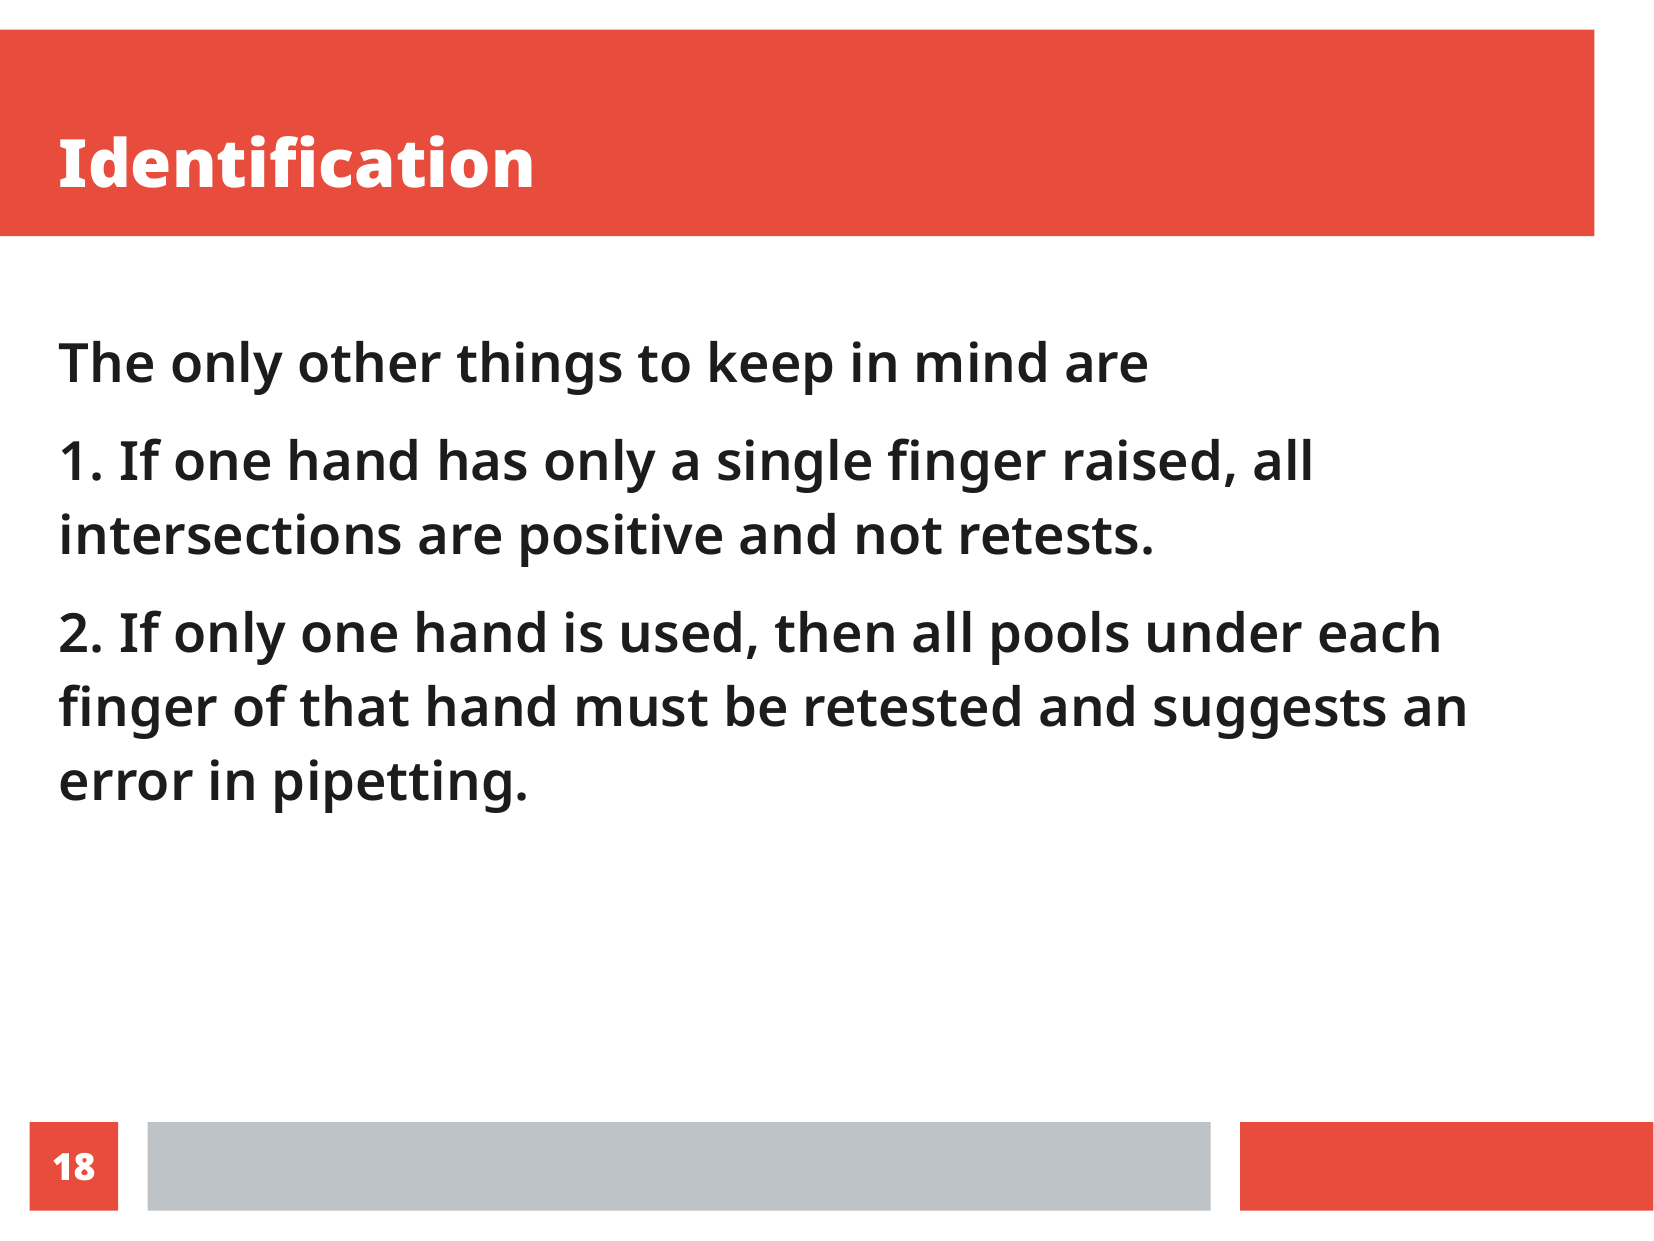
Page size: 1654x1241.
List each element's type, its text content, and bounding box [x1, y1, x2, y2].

list The only other things to keep in mind are 1. If one hand has only a single finger raised, all intersections are positive and not retests. 2. If only one hand is used, then all pools under each finger of that hand must be retested and suggests an error in pipetting. [59, 324, 1565, 1093]
title Identification [59, 59, 1595, 207]
